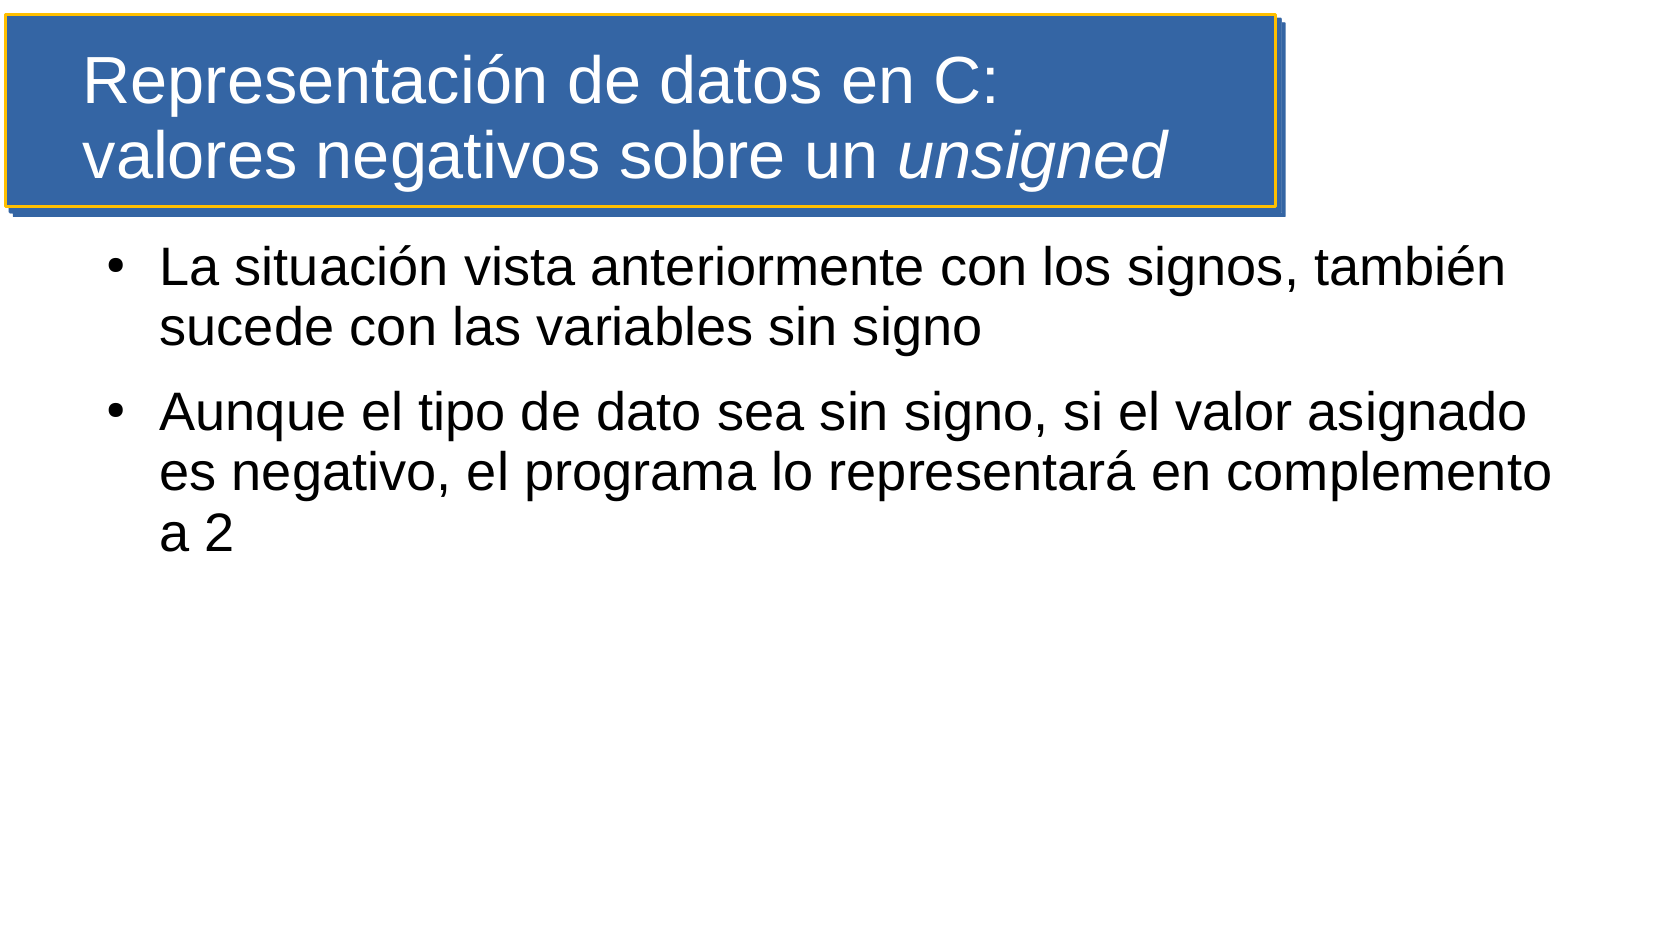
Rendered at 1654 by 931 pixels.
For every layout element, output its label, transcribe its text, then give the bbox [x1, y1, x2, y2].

title Representación de datos en C: valores negativos sobre un unsigned [82, 43, 1235, 193]
list La situación vista anteriormente con los signos, también sucede con las variables sin signo Aunque el tipo de dato sea sin signo, si el valor asignado es negativo, el programa lo representará en complemento a 2 [88, 236, 1565, 798]
